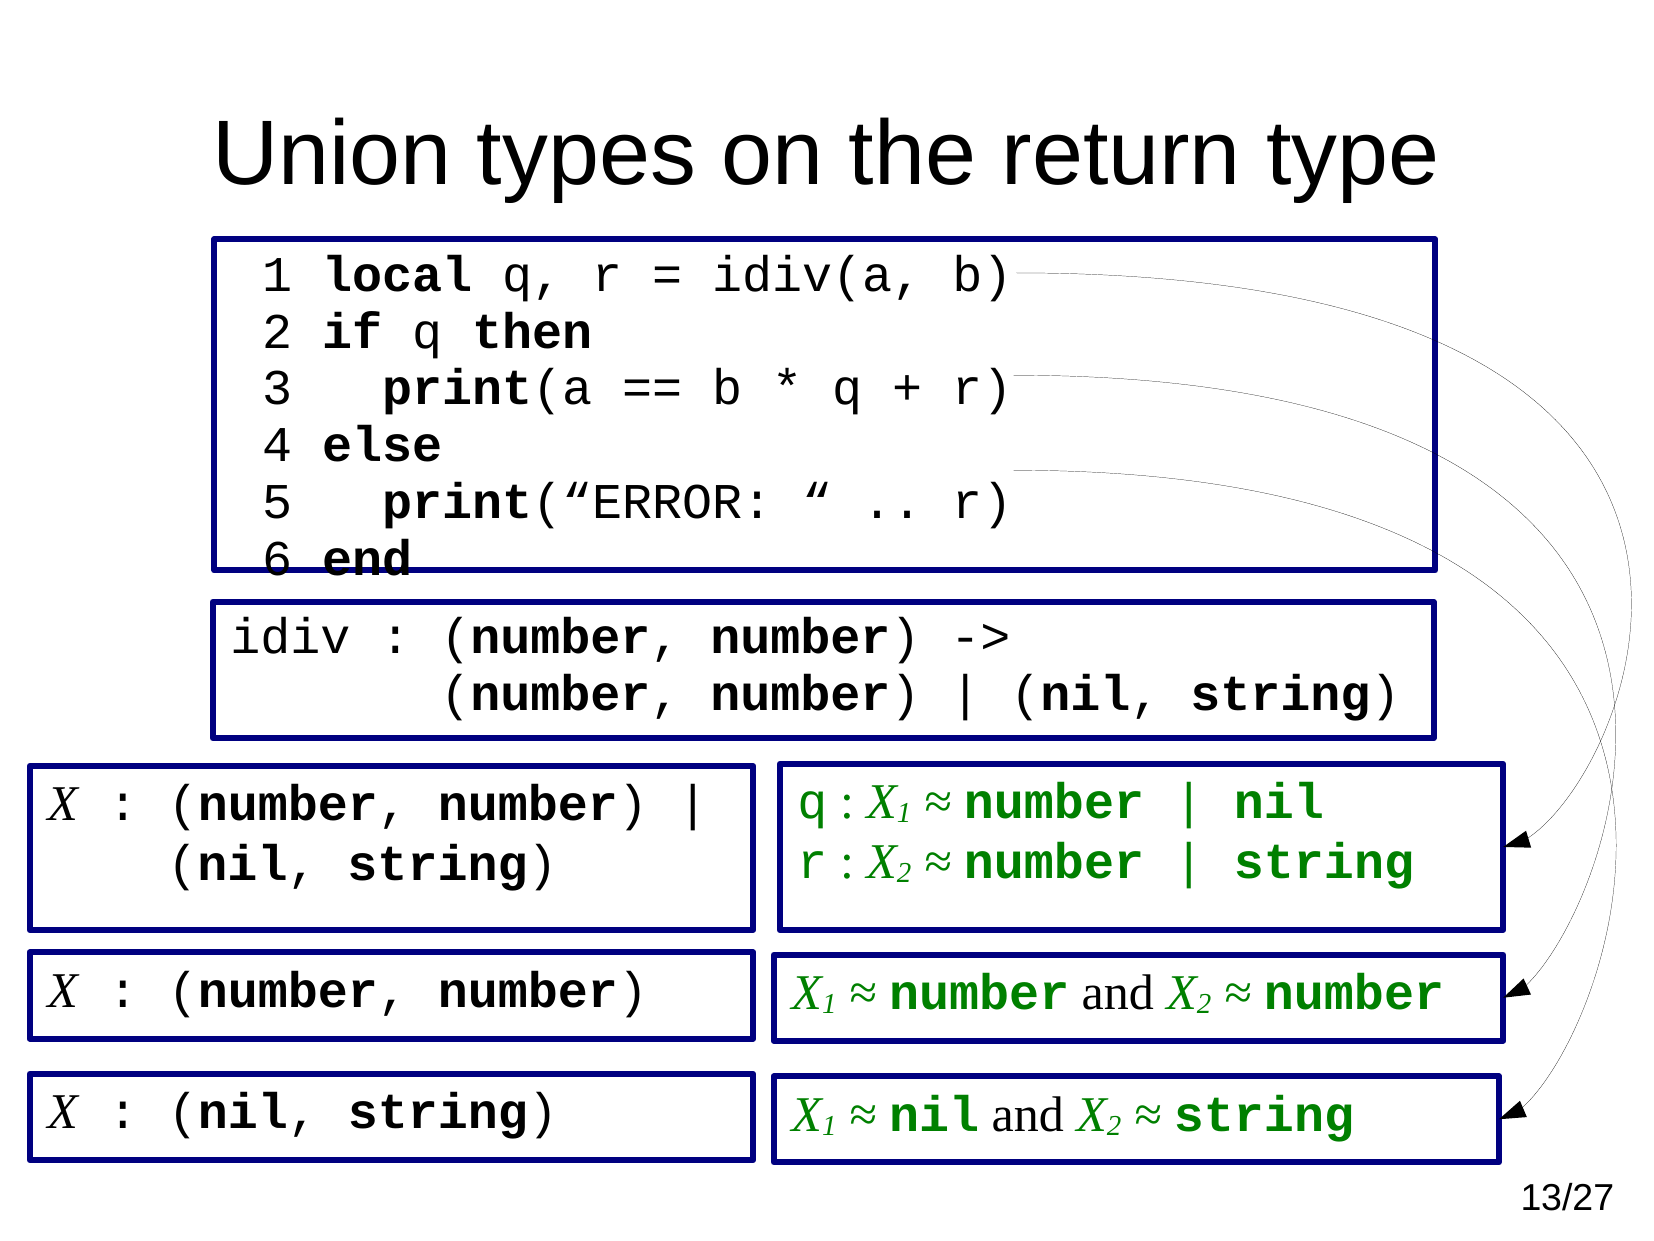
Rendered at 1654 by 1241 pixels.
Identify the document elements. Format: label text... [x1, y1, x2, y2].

text_box X : (number, number) | (nil, string) [29, 766, 754, 931]
text_box X1 ≈ nil and X2 ≈ string [773, 1076, 1499, 1163]
text_box 13/27 [1495, 1168, 1630, 1239]
text_box idiv : (number, number) -> (number, number) | (nil, string) [212, 601, 1434, 739]
text_box X1 ≈ number and X2 ≈ number [773, 954, 1504, 1041]
text_box q : X1 ≈ number | nil r : X2 ≈ number | string [779, 763, 1504, 931]
text_box X : (number, number) [29, 952, 754, 1039]
text_box X : (nil, string) [29, 1073, 754, 1161]
title Union types on the return type [82, 49, 1571, 257]
text_box 1 local q, r = idiv(a, b) 2 if q then 3 print(a == b * q + r) 4 else 5 print(“ERROR: “ .. r) 6 end [214, 239, 1436, 571]
